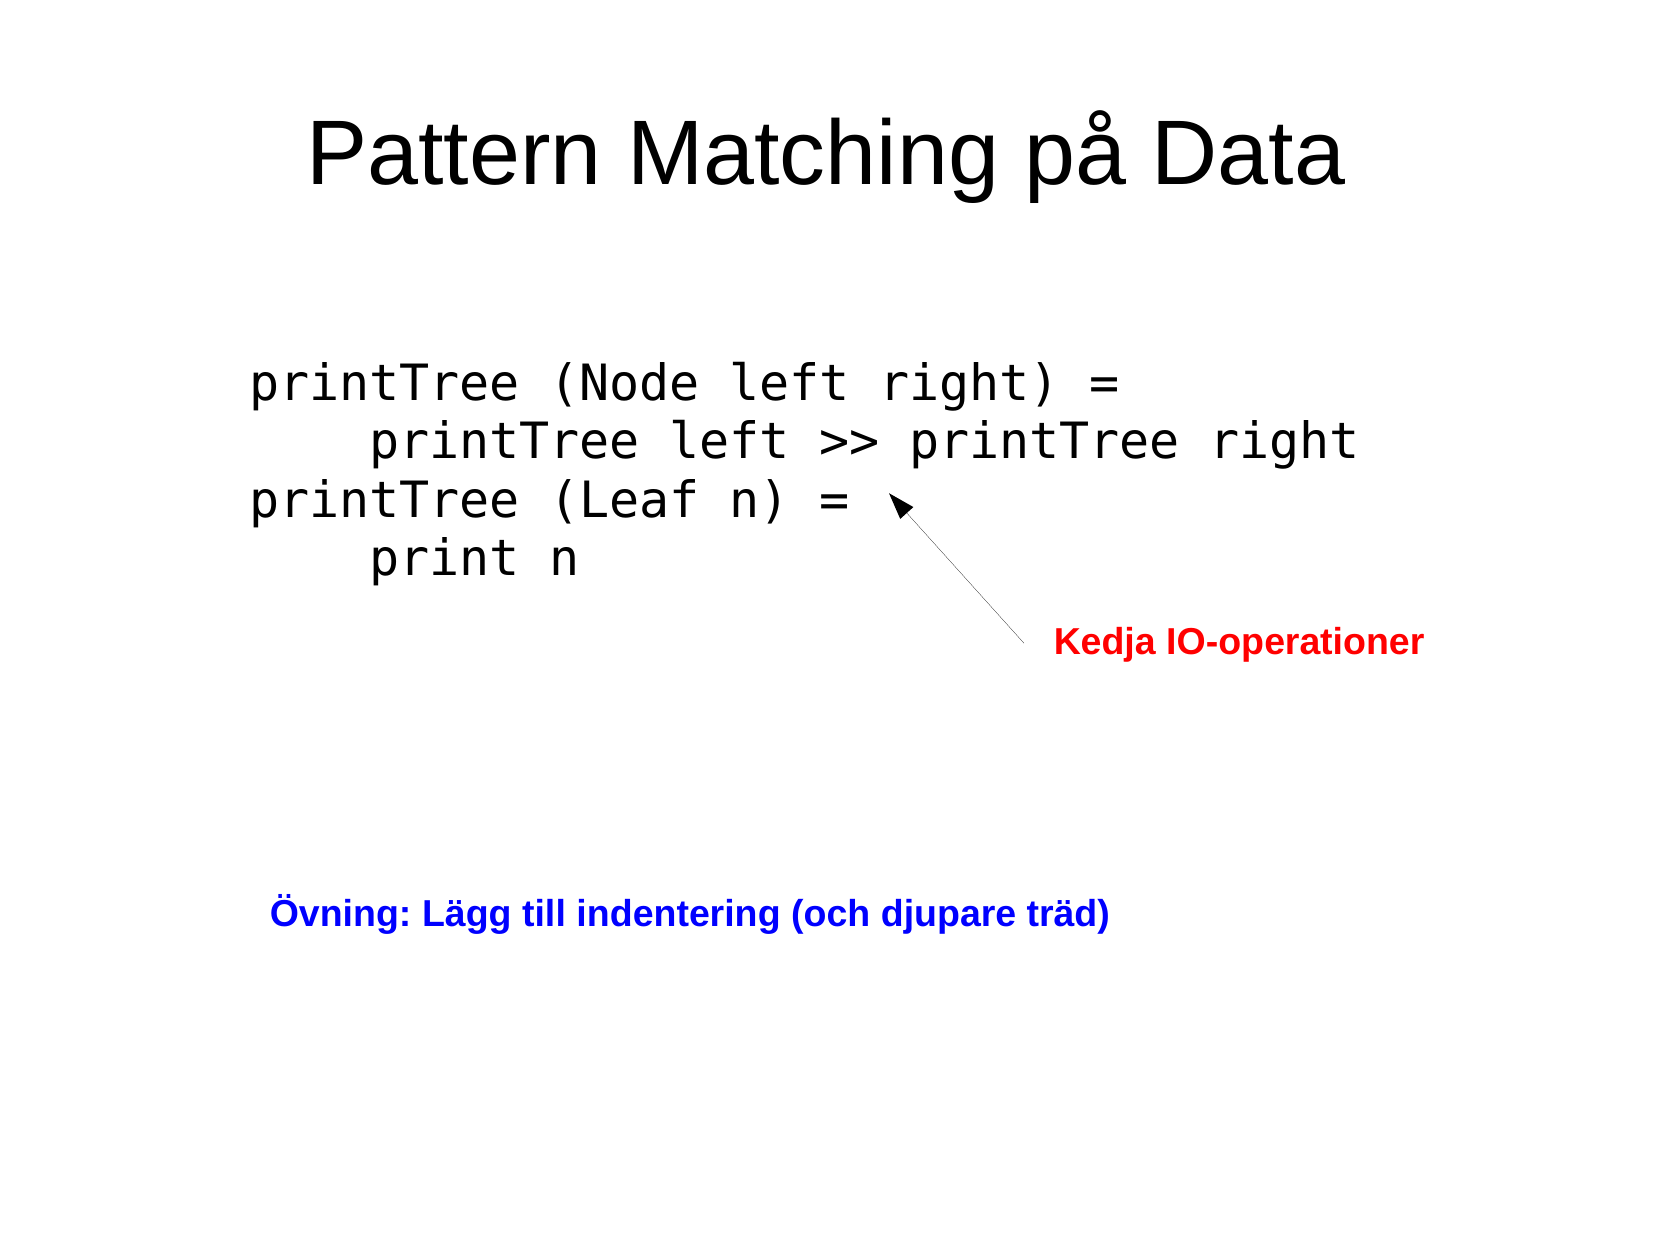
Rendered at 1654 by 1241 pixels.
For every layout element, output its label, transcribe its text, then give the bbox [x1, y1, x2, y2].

text_box Övning: Lägg till indentering (och djupare träd) [255, 885, 1127, 942]
text_box printTree (Node left right) = printTree left >> printTree right printTree (Leaf n) = print n [234, 346, 1420, 595]
title Pattern Matching på Data [82, 49, 1571, 257]
text_box Kedja IO-operationer [1039, 613, 1440, 671]
